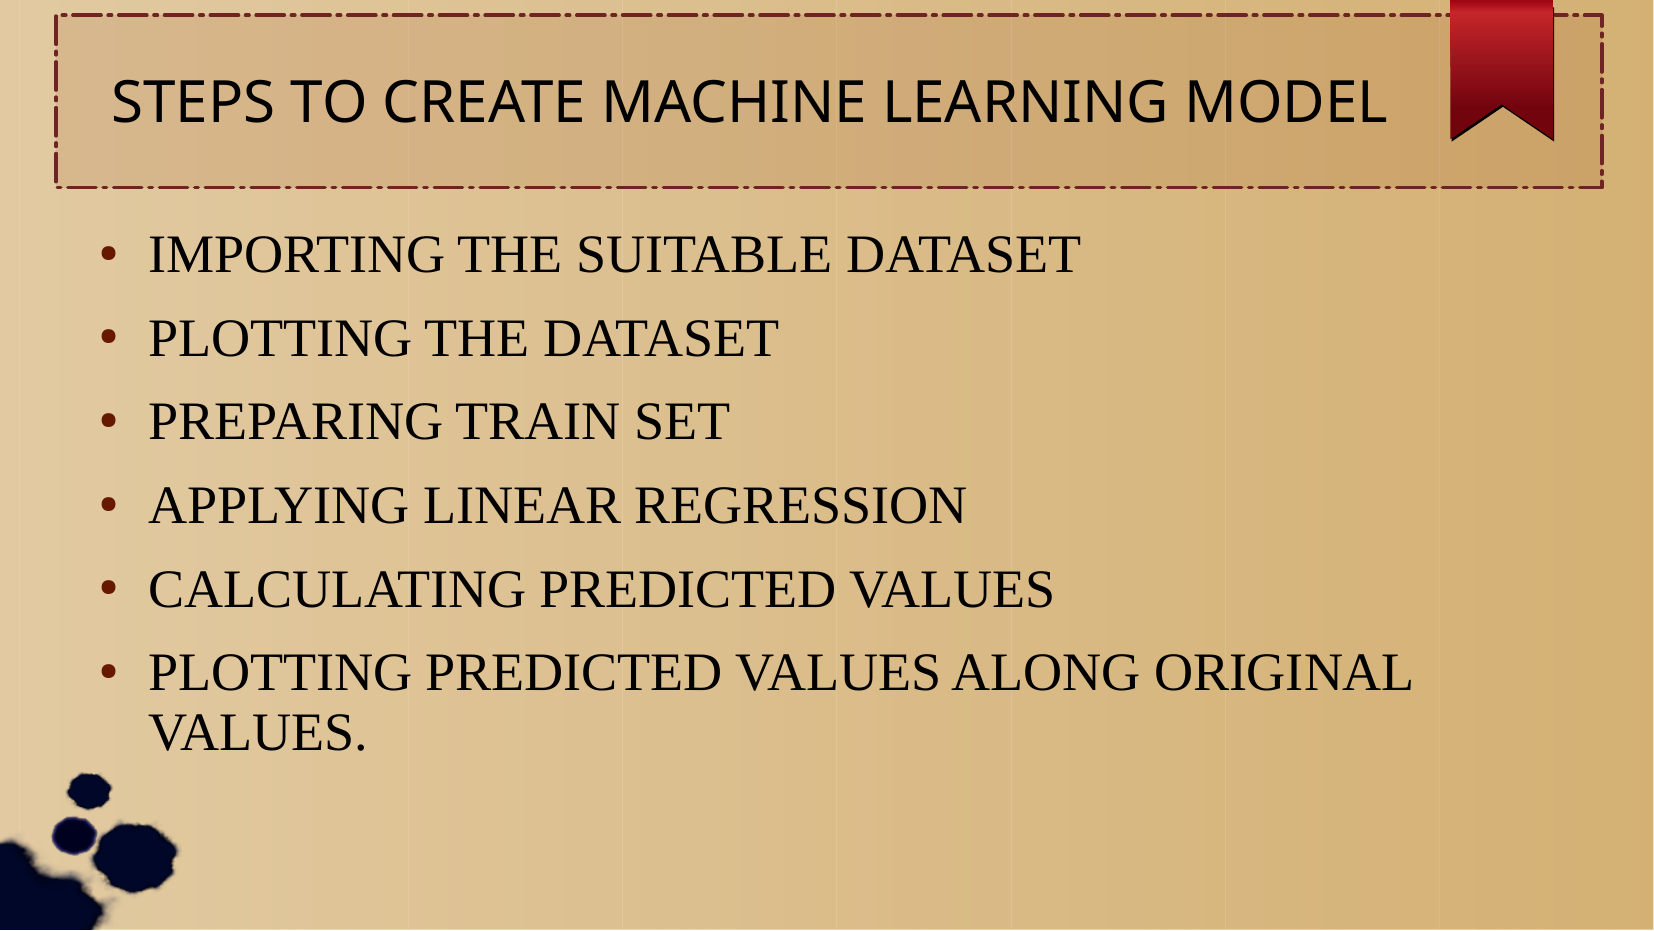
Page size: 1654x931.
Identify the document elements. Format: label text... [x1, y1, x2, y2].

title STEPS TO CREATE MACHINE LEARNING MODEL [59, 11, 1441, 189]
list IMPORTING THE SUITABLE DATASET PLOTTING THE DATASET PREPARING TRAIN SET APPLYING LINEAR REGRESSION CALCULATING PREDICTED VALUES PLOTTING PREDICTED VALUES ALONG ORIGINAL VALUES. [82, 224, 1571, 764]
